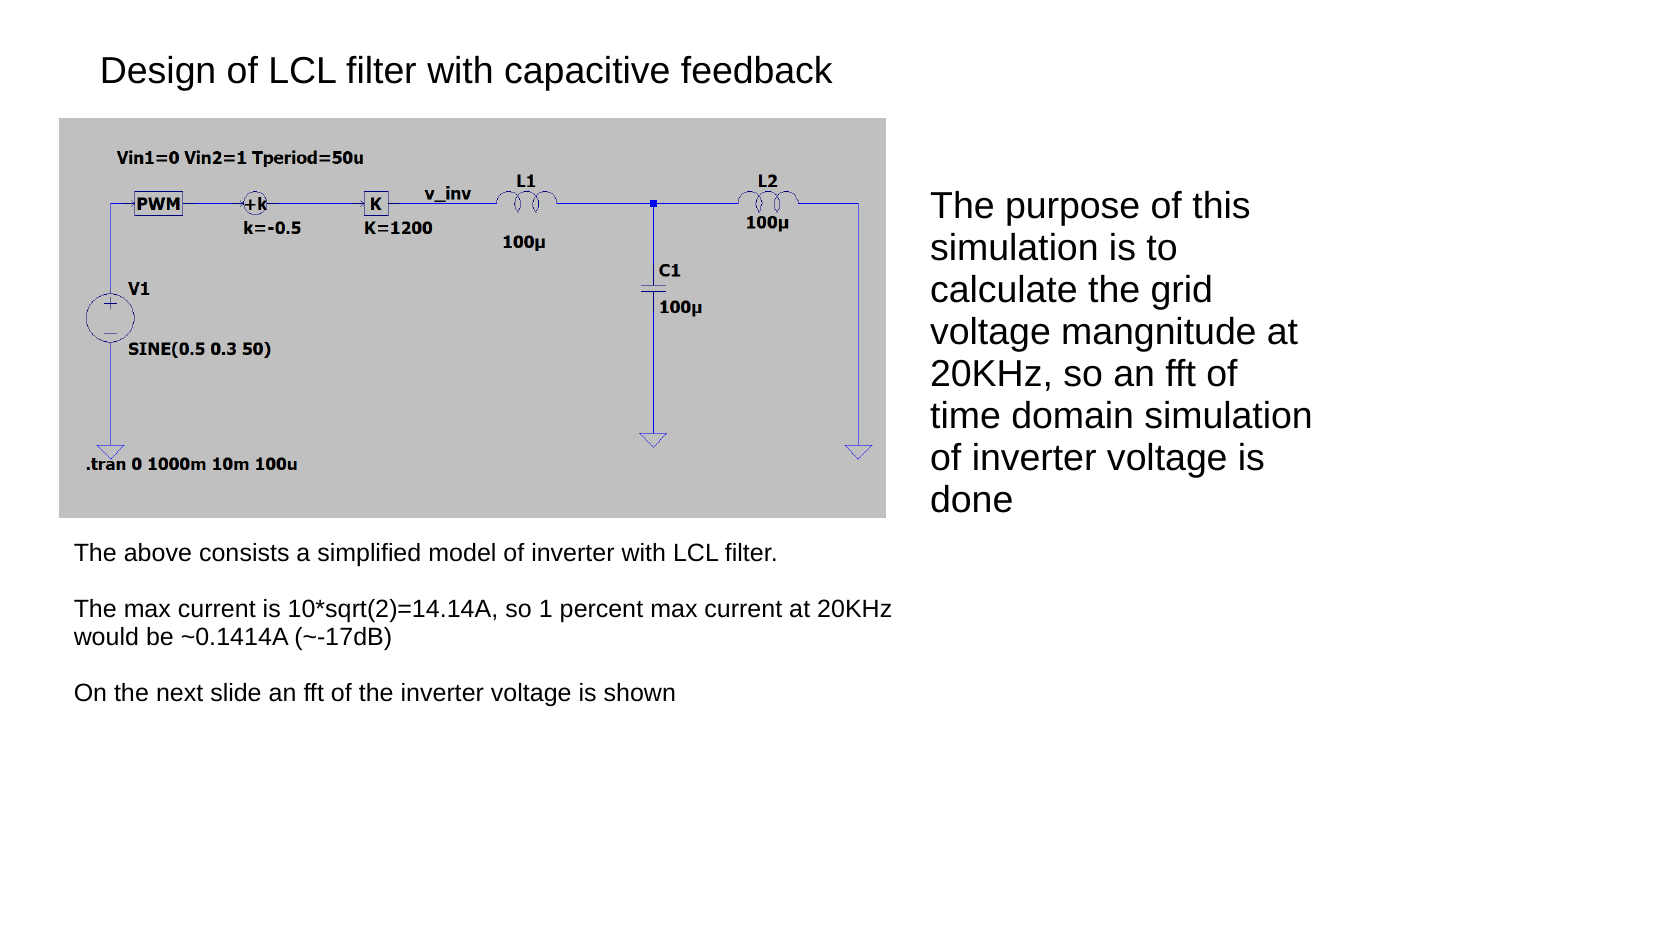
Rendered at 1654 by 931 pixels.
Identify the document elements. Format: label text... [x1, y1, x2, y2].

text_box The above consists a simplified model of inverter with LCL filter. The max current is 10*sqrt(2)=14.14A, so 1 percent max current at 20KHz would be ~0.1414A (~-17dB) On the next slide an fft of the inverter voltage is shown [59, 531, 916, 709]
text_box The purpose of this simulation is to calculate the grid voltage mangnitude at 20KHz, so an fft of time domain simulation of inverter voltage is done [915, 177, 1329, 528]
picture [59, 118, 886, 518]
title Design of LCL filter with capacitive feedback [0, 0, 1211, 148]
